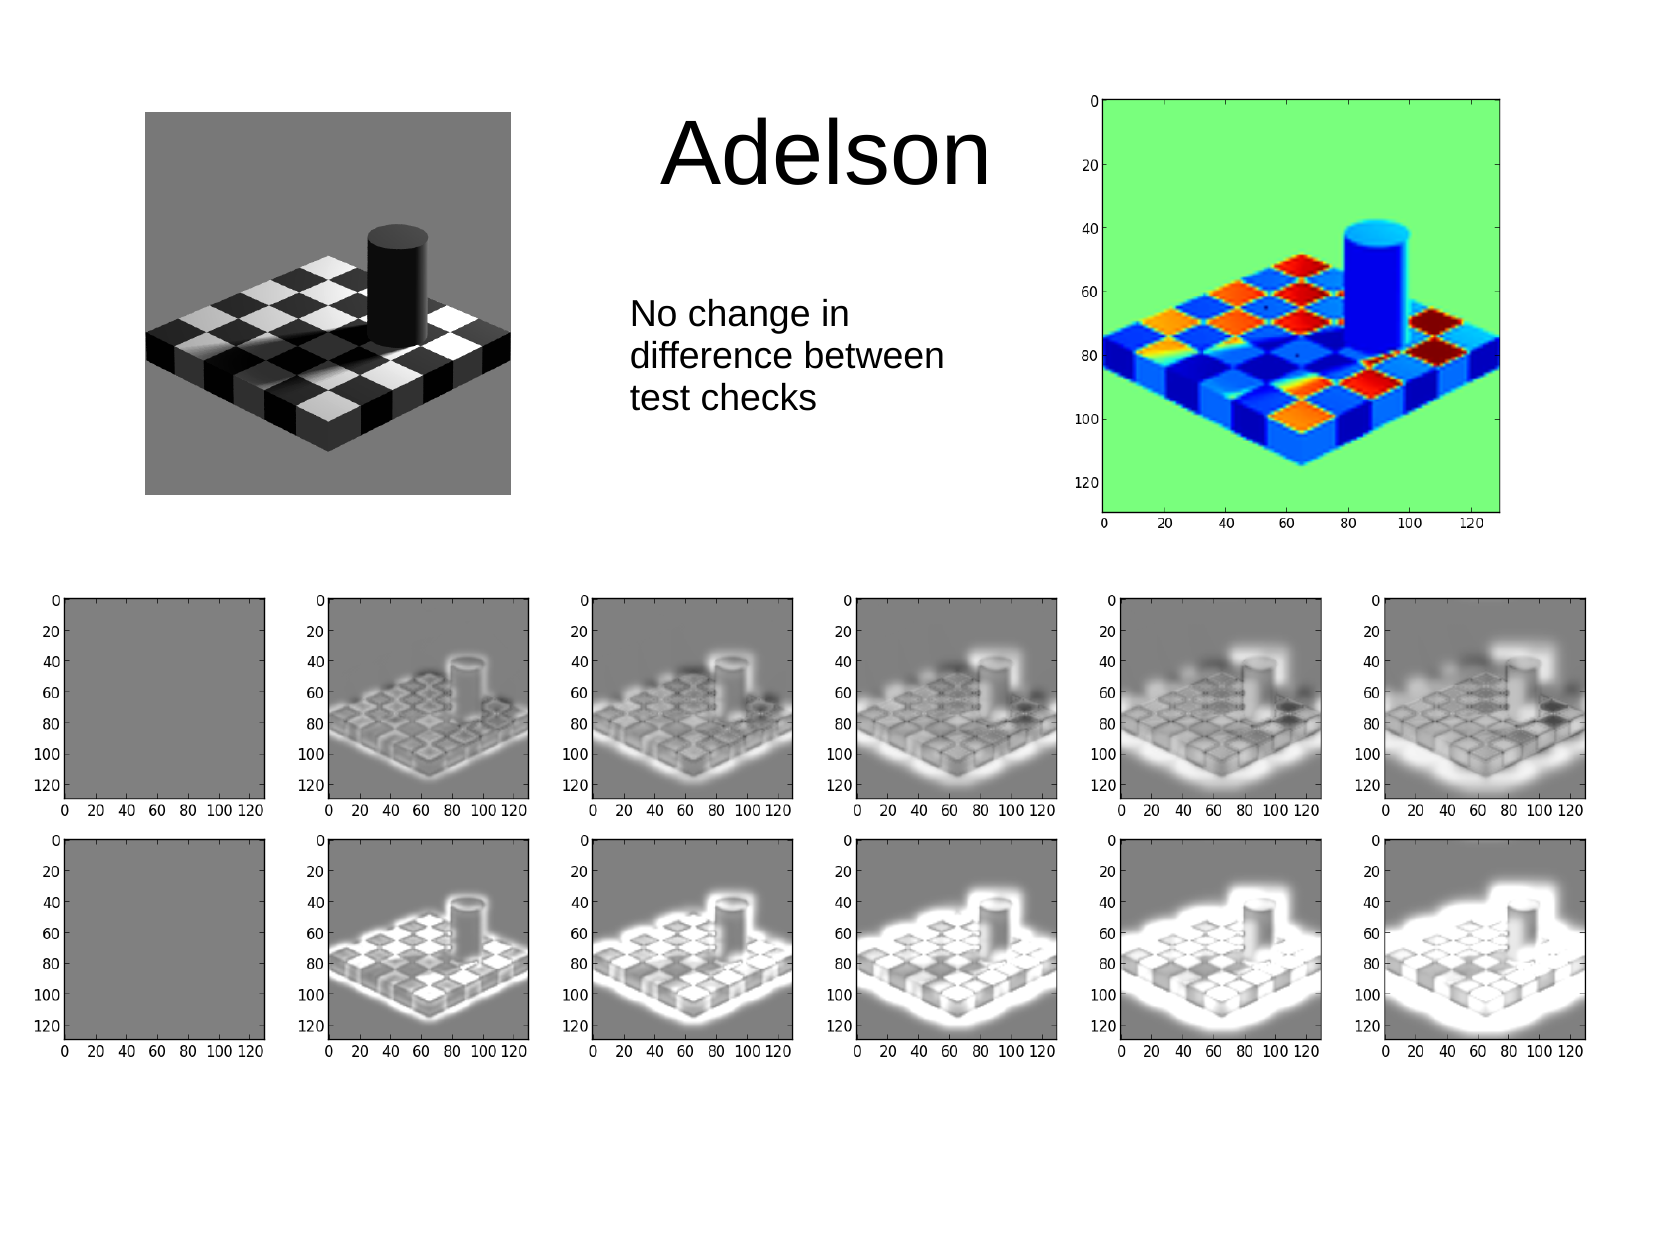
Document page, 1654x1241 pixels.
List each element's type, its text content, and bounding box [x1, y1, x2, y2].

text_box No change in difference between test checks [615, 285, 991, 426]
title Adelson [82, 49, 1571, 257]
picture [1065, 86, 1522, 541]
picture [15, 584, 1624, 1076]
picture [145, 112, 511, 496]
